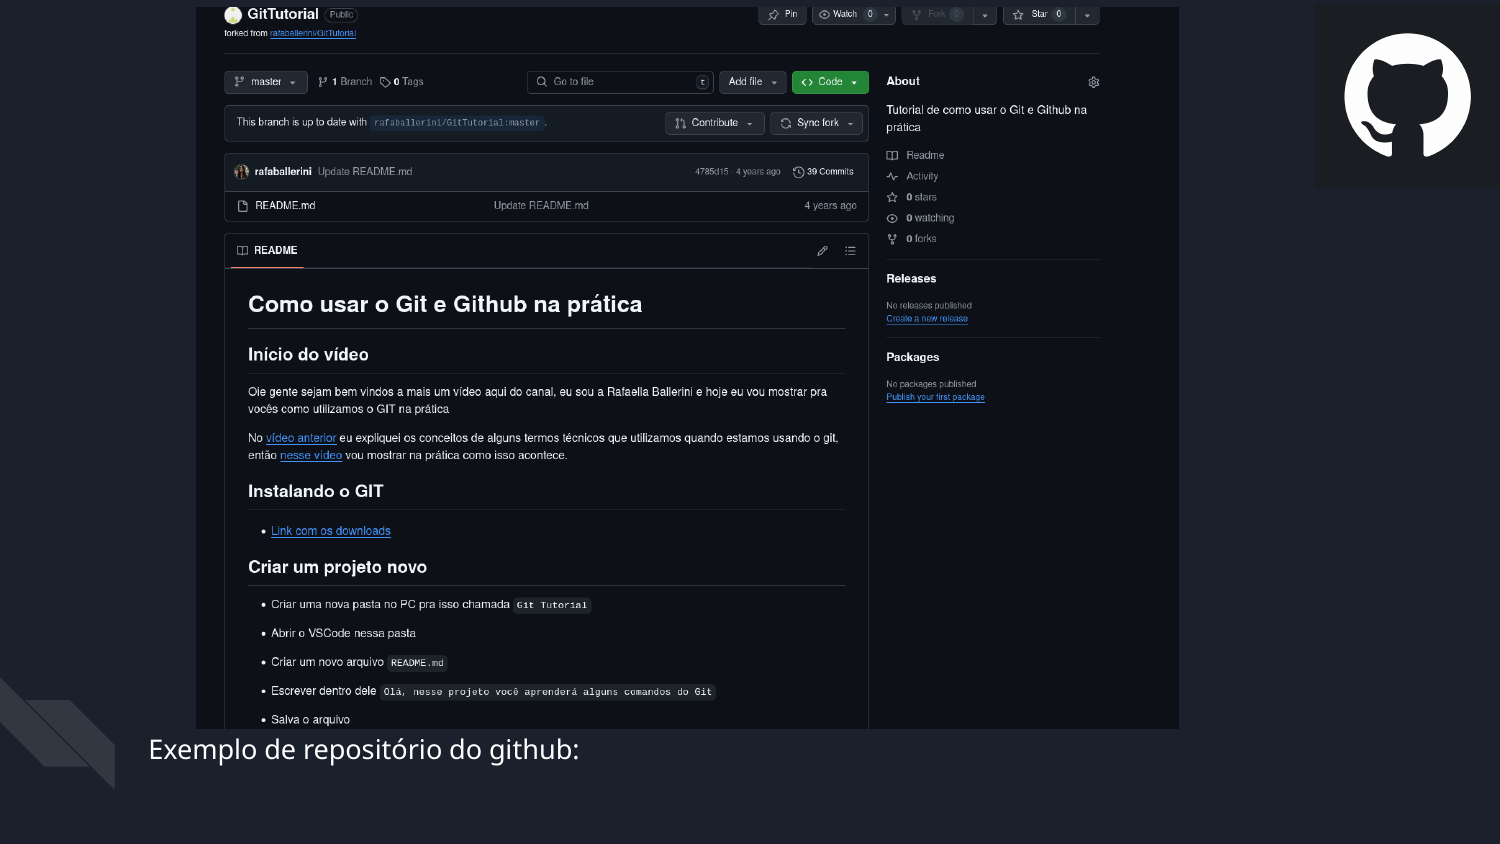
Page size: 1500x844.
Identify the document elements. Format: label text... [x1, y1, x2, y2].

picture [1315, 4, 1500, 189]
picture [196, 7, 1179, 729]
list Exemplo de repositório do github: [133, 706, 1272, 793]
